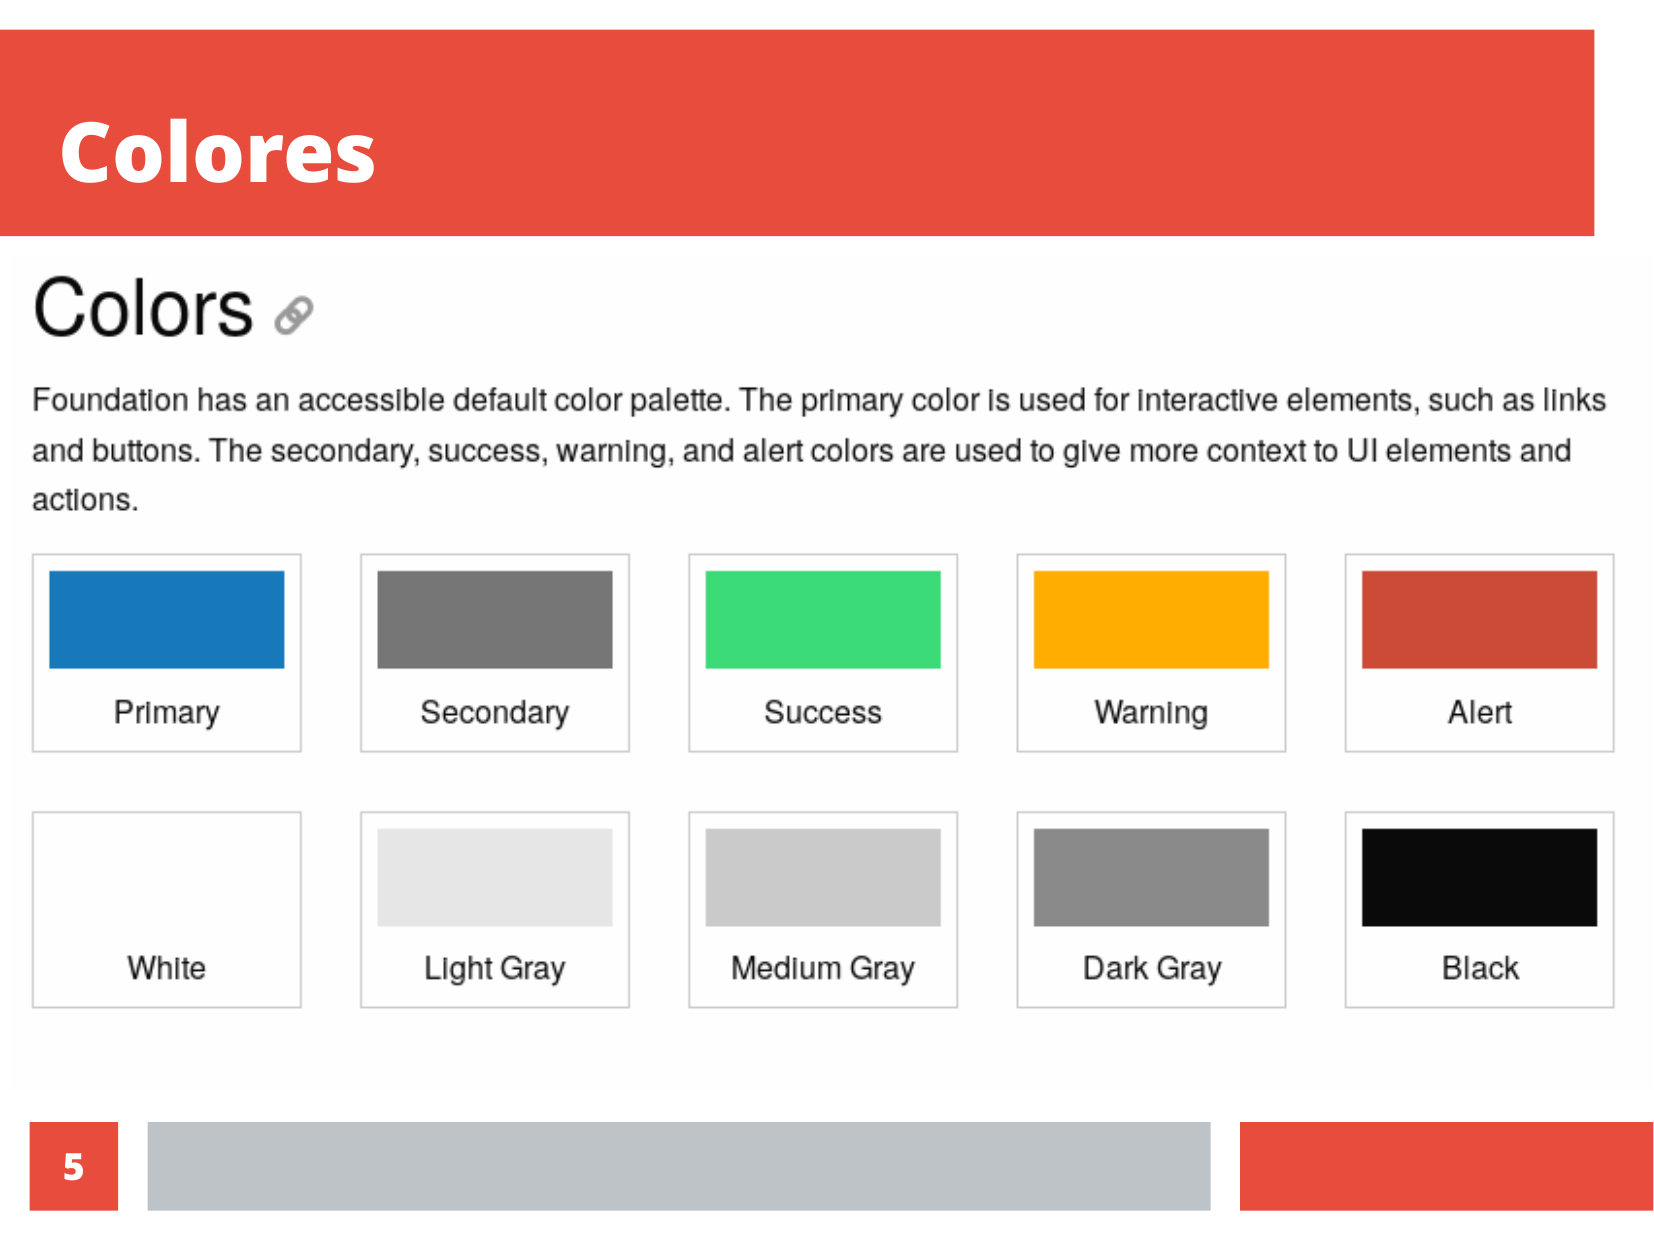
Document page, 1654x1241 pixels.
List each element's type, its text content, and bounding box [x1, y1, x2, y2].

title Colores [59, 59, 1595, 207]
picture [11, 257, 1654, 1091]
